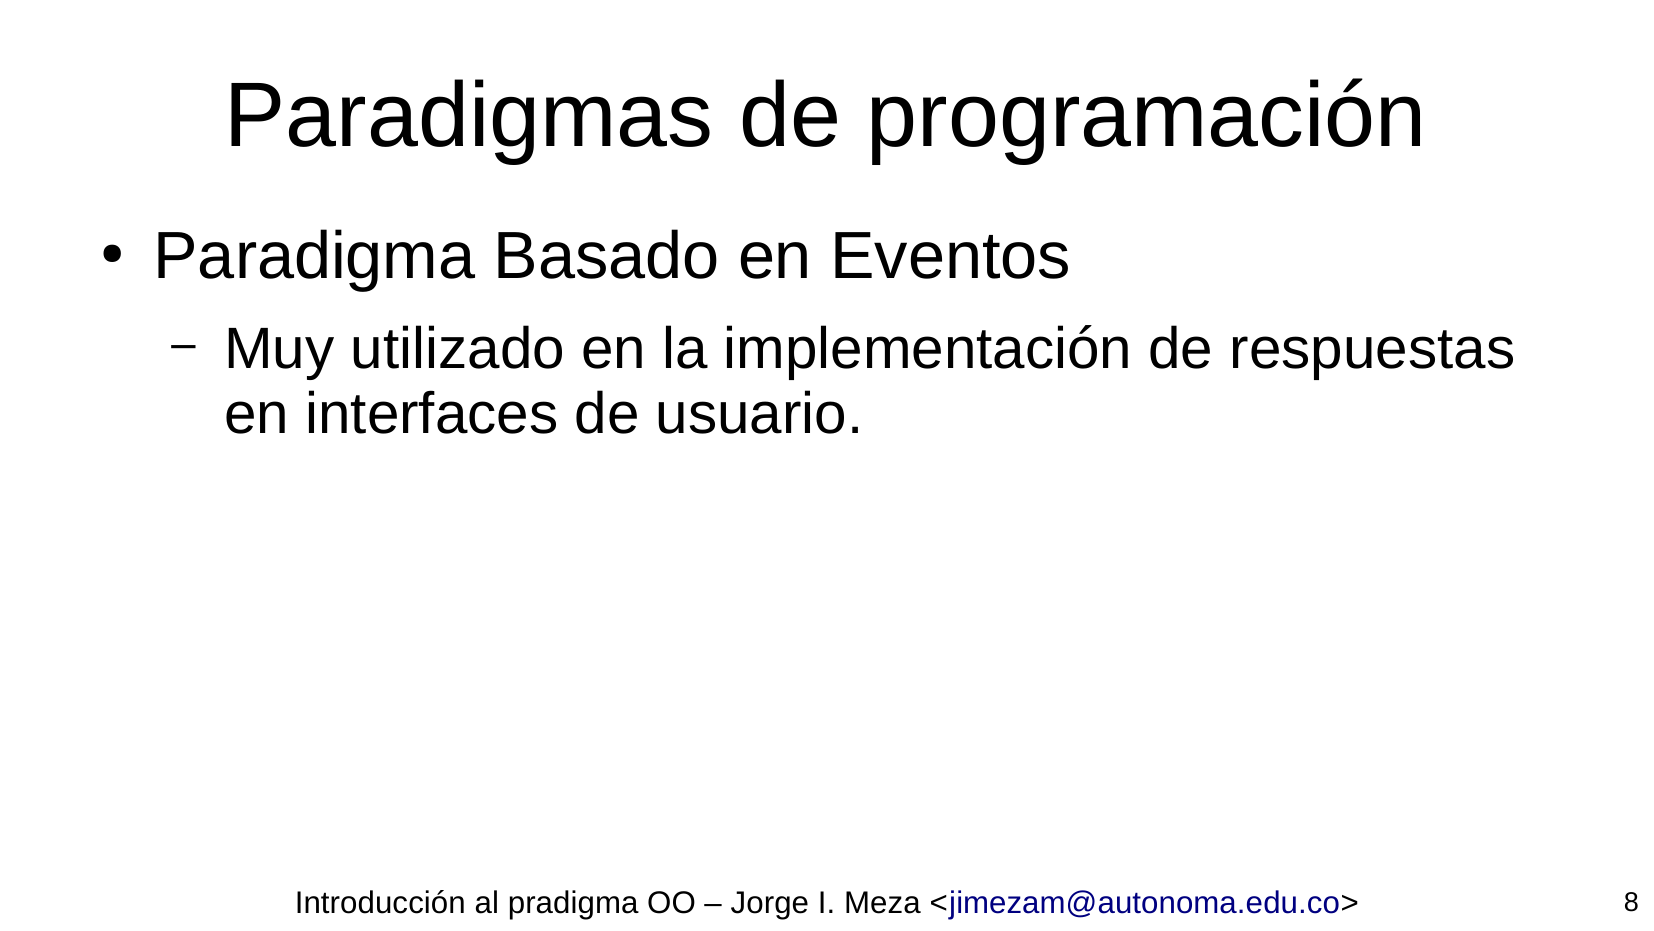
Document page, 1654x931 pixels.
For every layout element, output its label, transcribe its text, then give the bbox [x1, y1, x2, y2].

title Paradigmas de programación [82, 37, 1571, 193]
list Paradigma Basado en Eventos Muy utilizado en la implementación de respuestas en interfaces de usuario. [82, 217, 1571, 879]
